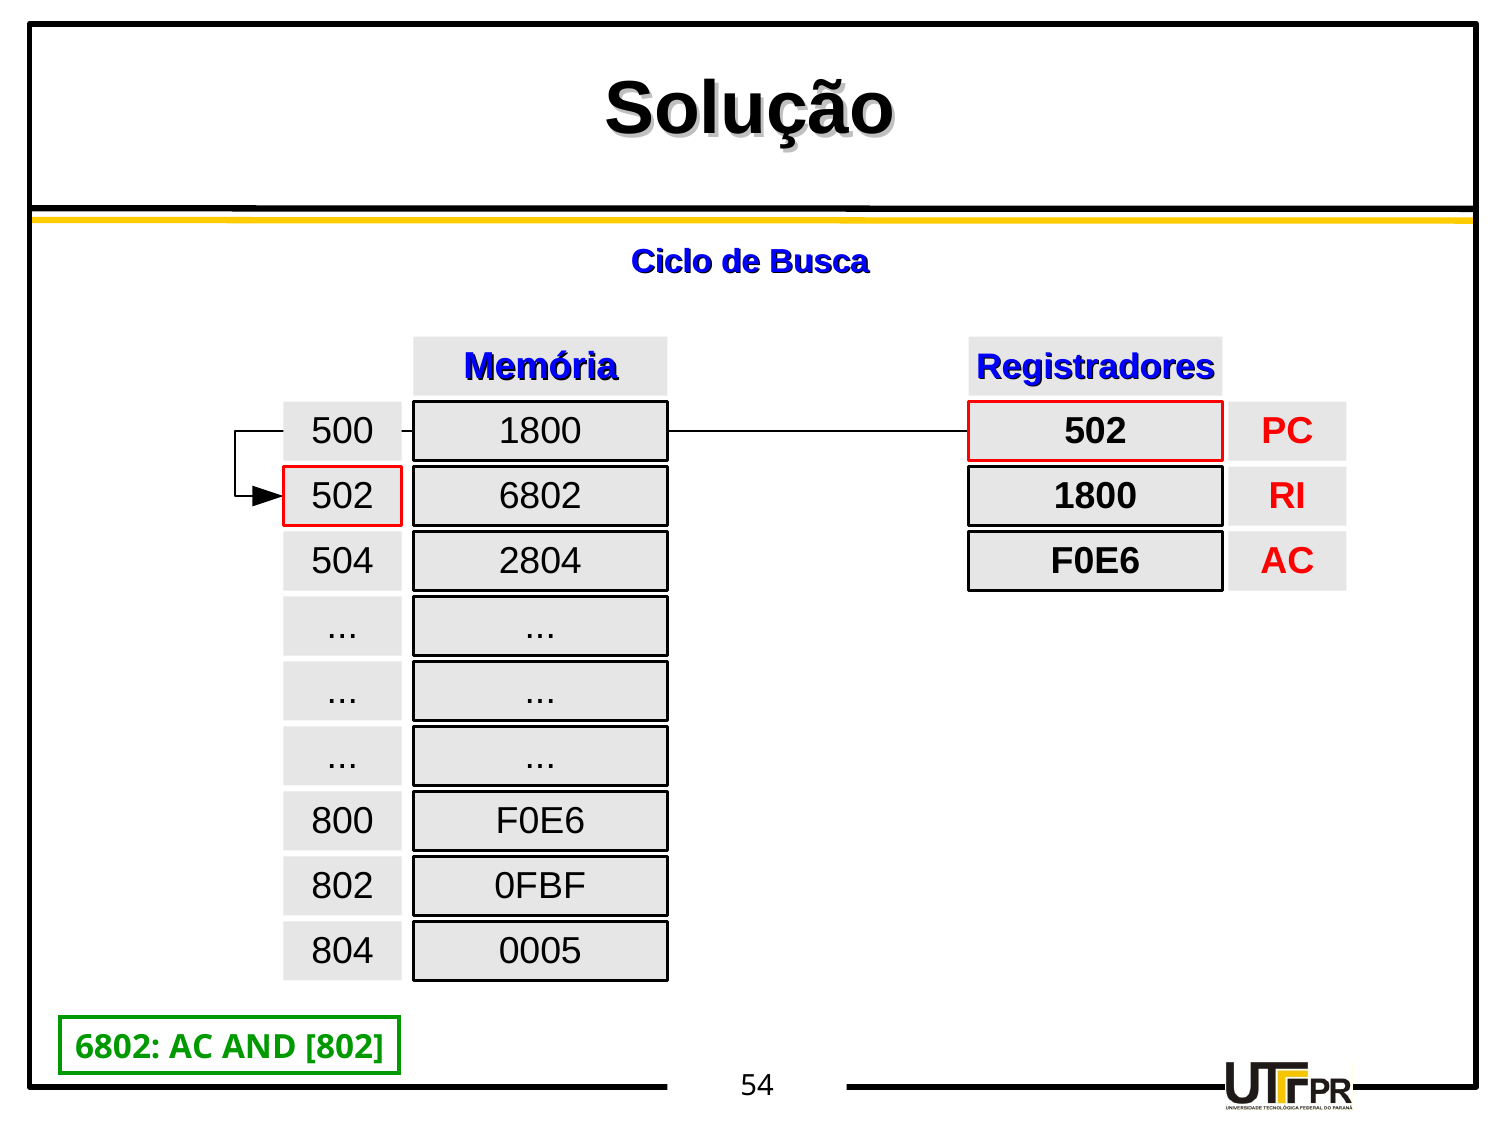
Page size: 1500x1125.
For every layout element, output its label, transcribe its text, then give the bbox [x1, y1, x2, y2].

text_box 2804 [413, 531, 668, 591]
text_box 502 [968, 401, 1223, 461]
text_box PC [1228, 401, 1347, 461]
text_box 6802: AC AND [802] [60, 1017, 400, 1073]
text_box 804 [283, 921, 402, 981]
text_box 0FBF [413, 856, 668, 916]
text_box ... [283, 661, 402, 721]
text_box ... [413, 661, 668, 721]
text_box Registradores [968, 336, 1223, 396]
title Solução [41, 65, 1459, 159]
text_box 1800 [968, 466, 1223, 526]
text_box ... [283, 596, 402, 656]
text_box F0E6 [413, 791, 668, 851]
text_box Ciclo de Busca [616, 231, 884, 287]
text_box F0E6 [968, 531, 1223, 591]
text_box ... [283, 726, 402, 786]
text_box 0005 [413, 921, 668, 981]
text_box 1800 [413, 401, 668, 461]
text_box 500 [283, 401, 402, 461]
text_box RI [1228, 466, 1347, 526]
text_box 502 [283, 466, 402, 526]
text_box ... [413, 596, 668, 656]
text_box 6802 [413, 466, 668, 526]
picture [1225, 1062, 1353, 1110]
text_box 504 [283, 531, 402, 591]
text_box 800 [283, 791, 402, 851]
text_box 802 [283, 856, 402, 916]
text_box Memória [413, 336, 668, 396]
text_box ... [413, 726, 668, 786]
text_box AC [1228, 531, 1347, 591]
